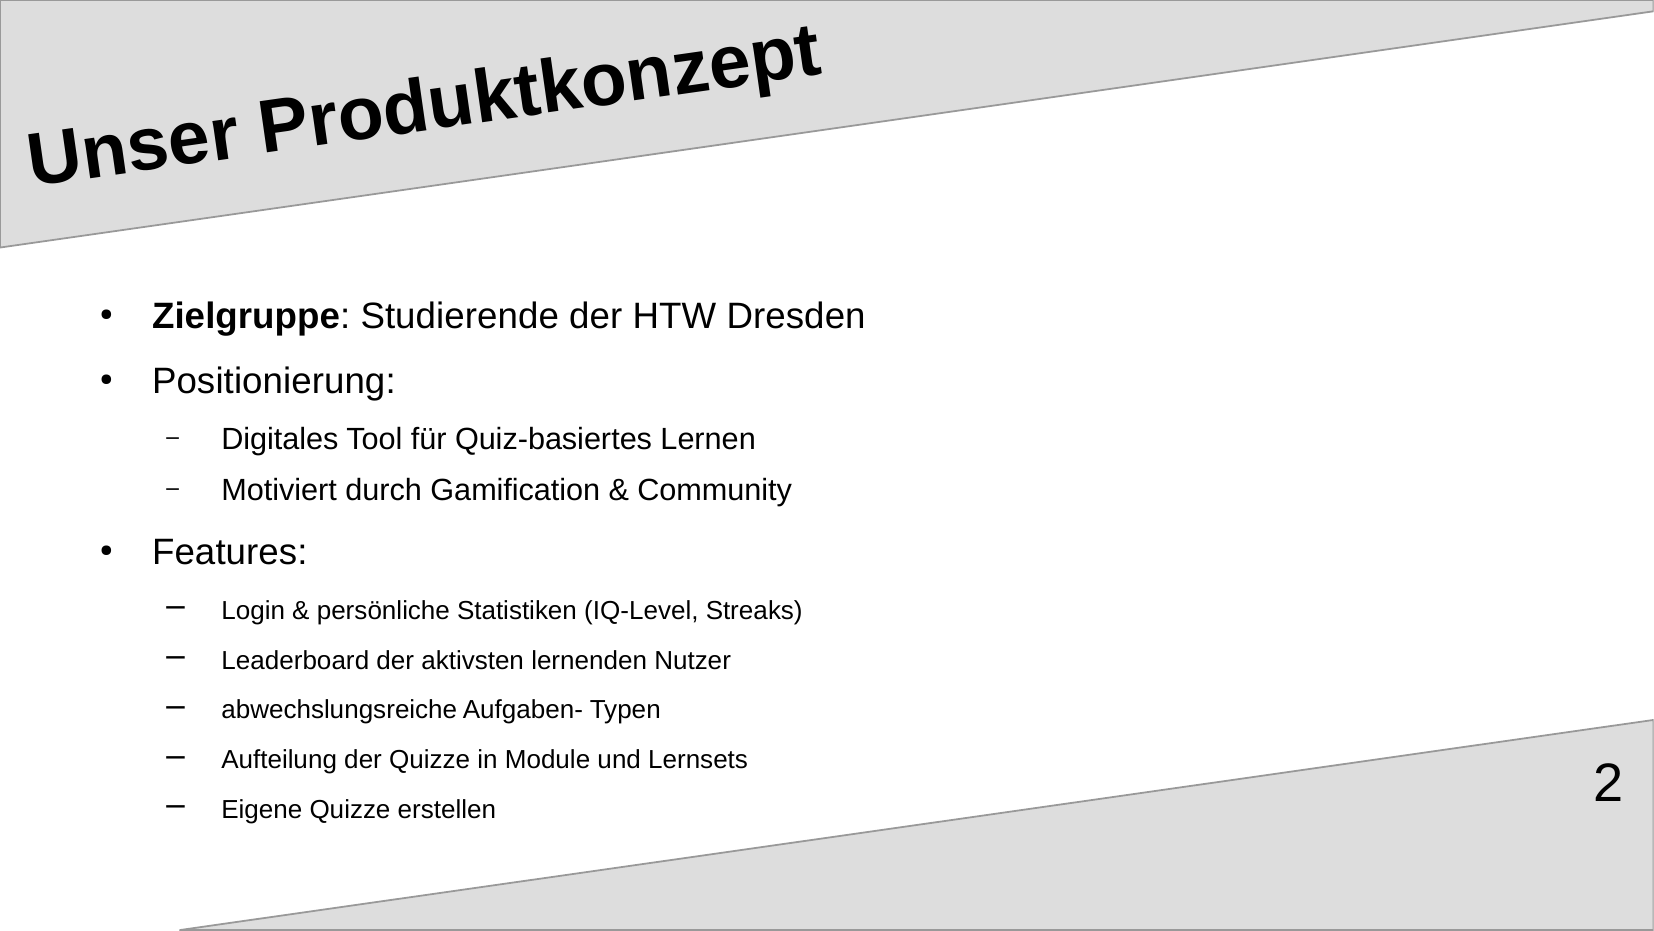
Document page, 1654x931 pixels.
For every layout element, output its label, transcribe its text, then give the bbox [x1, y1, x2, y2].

list Zielgruppe: Studierende der HTW Dresden Positionierung: Digitales Tool für Quiz-basiertes Lernen Motiviert durch Gamification & Community Features: Login & persönliche Statistiken (IQ-Level, Streaks) Leaderboard der aktivsten lernenden Nutzer abwechslungsreiche Aufgaben- Typen Aufteilung der Quizze in Module und Lernsets Eigene Quizze erstellen [82, 248, 1538, 827]
title Unser Produktkonzept [16, 0, 1501, 239]
